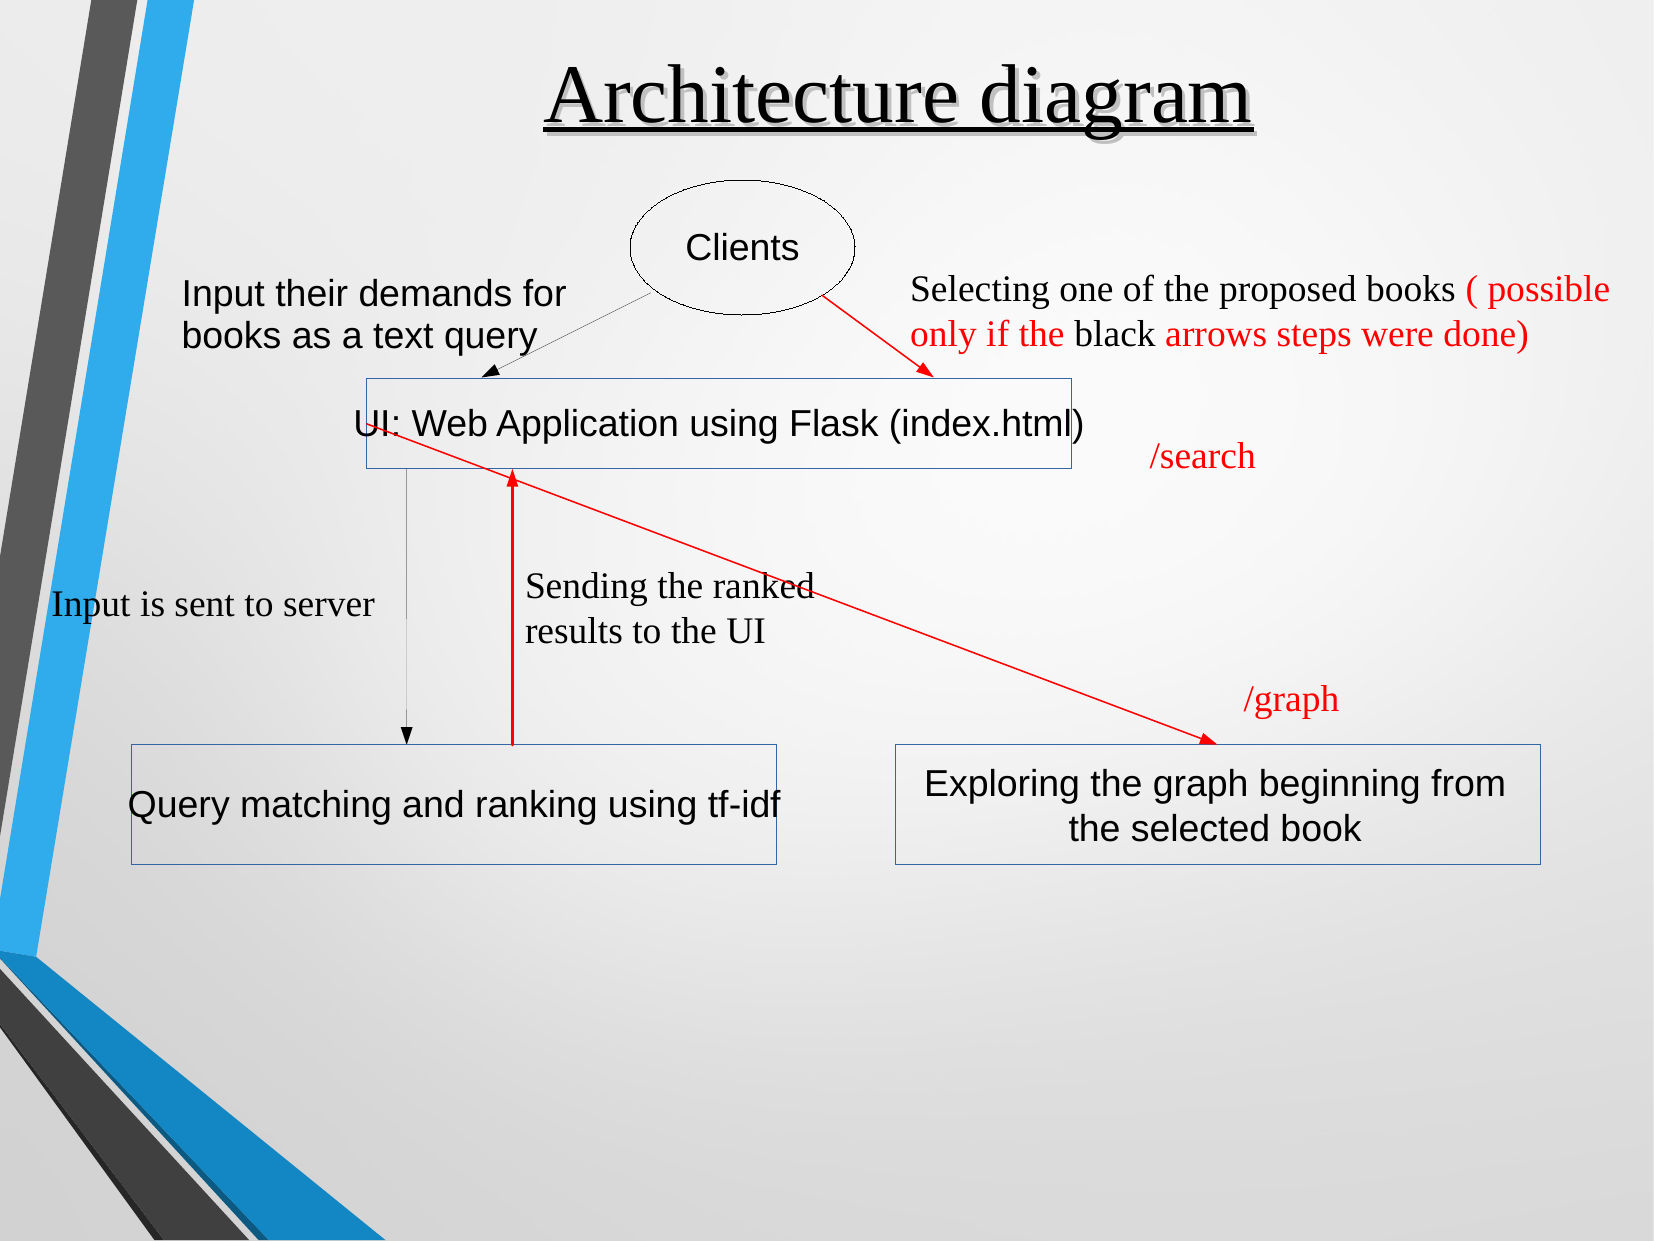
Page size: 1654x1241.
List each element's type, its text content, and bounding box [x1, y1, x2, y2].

text_box Input their demands for books as a text query [166, 265, 631, 368]
text_box Input is sent to server [36, 571, 407, 632]
text_box UI: Web Application using Flask (index.html) [366, 378, 1072, 469]
text_box Architecture diagram [512, 41, 1285, 154]
text_box Sending the ranked results to the UI [717, 554, 856, 607]
text_box UI: Web Application using Flask (index.html) [366, 429, 481, 469]
text_box /graph [1228, 666, 1560, 728]
text_box Selecting one of the proposed books ( possible only if the black arrows steps were done) [895, 256, 1654, 363]
text_box Clients [630, 180, 856, 316]
text_box /search [1134, 423, 1467, 485]
text_box Query matching and ranking using tf-idf [131, 744, 777, 865]
text_box Exploring the graph beginning from the selected book [892, 751, 1538, 858]
text_box Sending the ranked results to the UI [510, 554, 856, 661]
